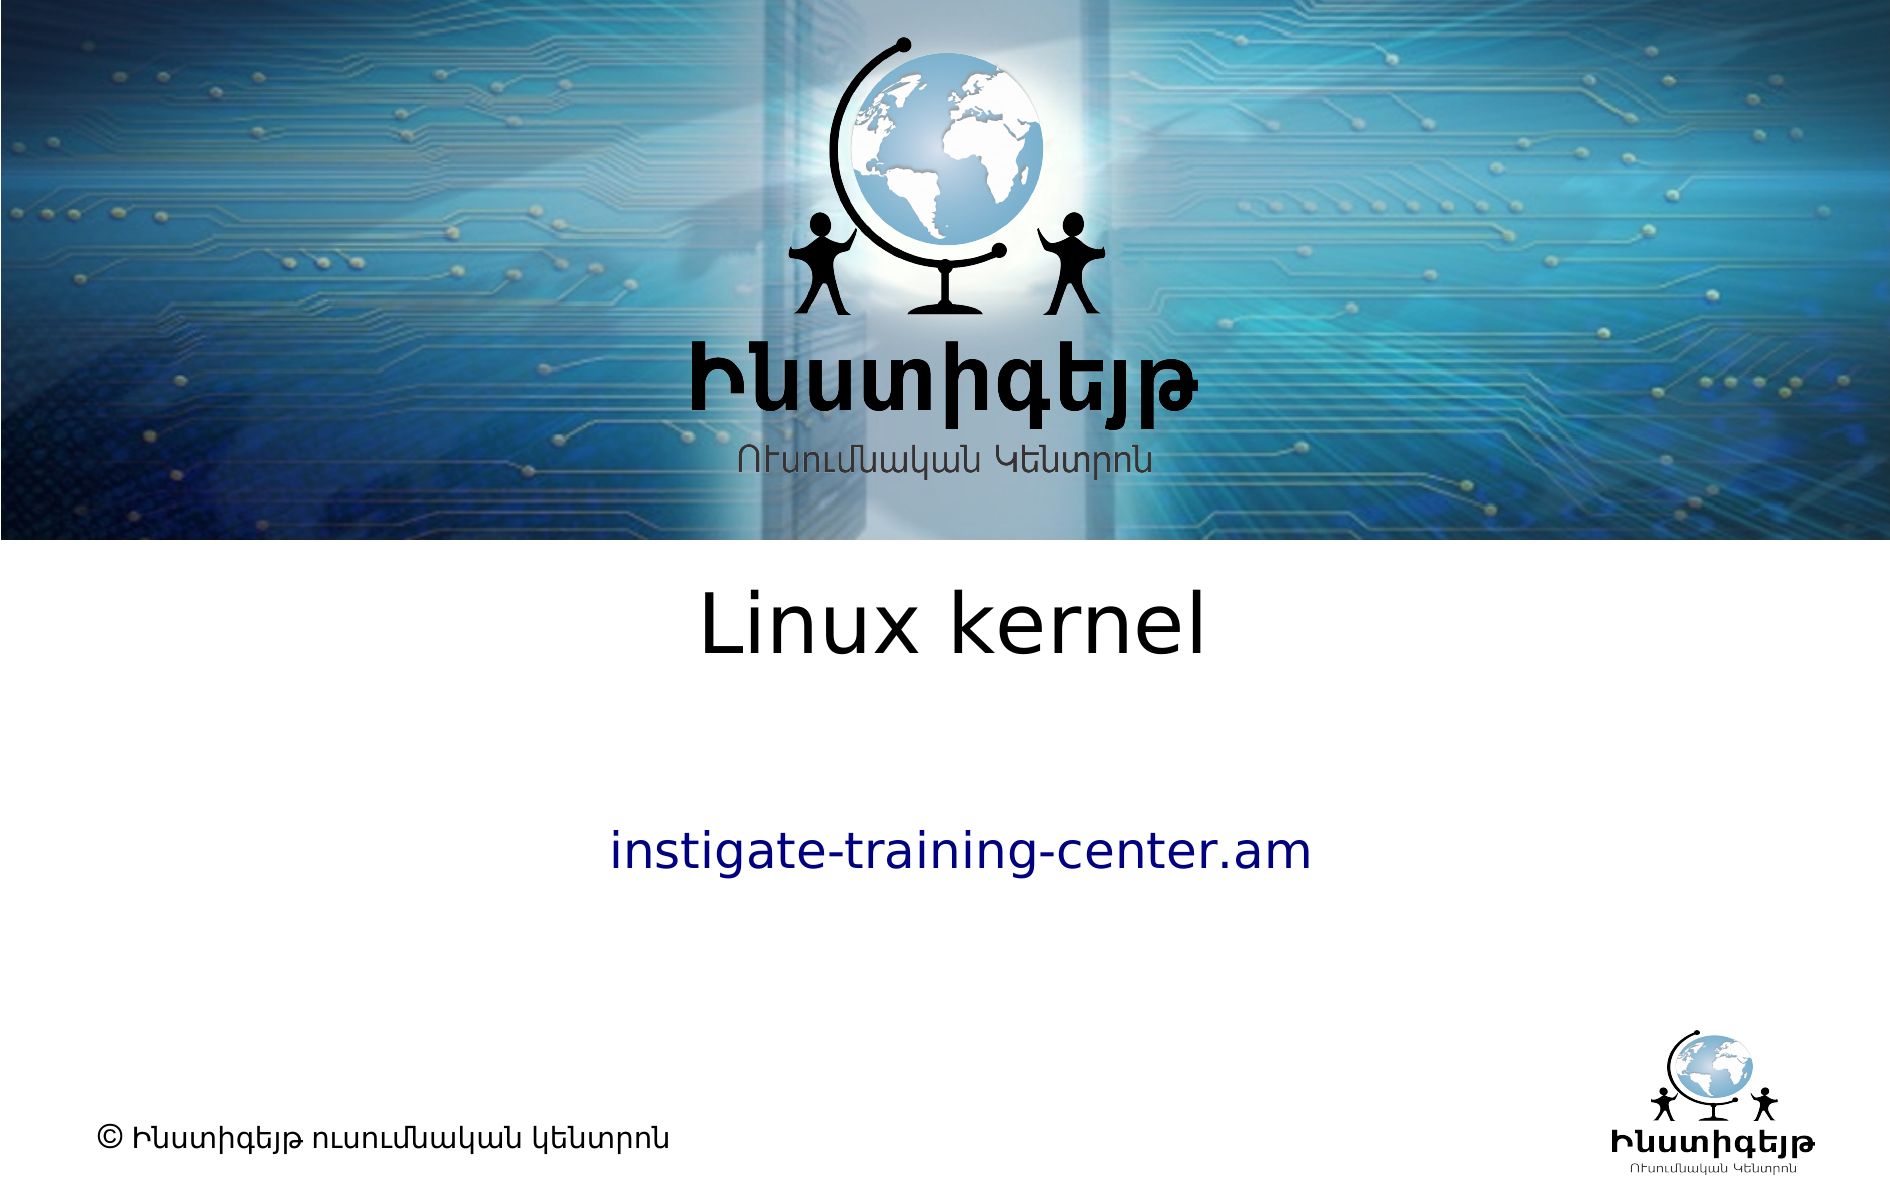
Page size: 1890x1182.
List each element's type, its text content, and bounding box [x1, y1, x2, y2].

picture [1, 0, 1890, 540]
title Linux kernel [150, 568, 1757, 725]
picture [1612, 1030, 1815, 1175]
subtitle instigate-training-center.am [300, 819, 1623, 938]
